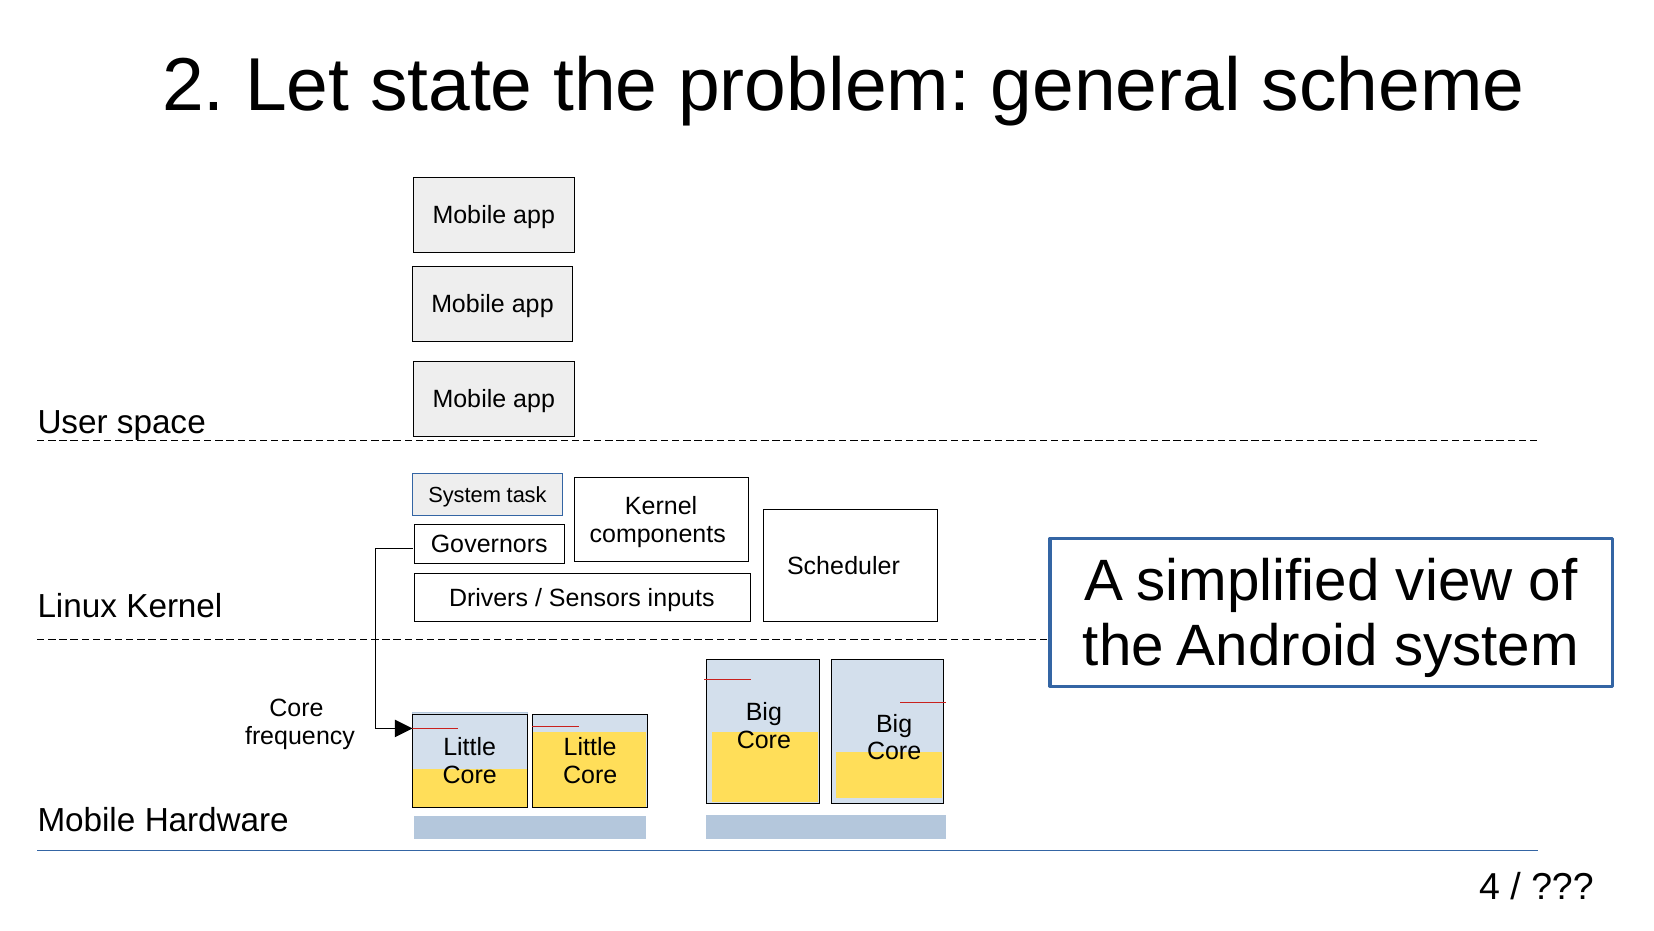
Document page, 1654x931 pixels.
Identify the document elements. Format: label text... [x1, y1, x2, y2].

title 2. Let state the problem: general scheme [150, 0, 1538, 169]
text_box Mobile Hardware [37, 789, 376, 851]
text_box [831, 659, 944, 804]
text_box Drivers / Sensors inputs [414, 573, 751, 622]
text_box Mobile app [412, 266, 573, 342]
text_box Little Core [412, 714, 528, 808]
text_box System task [412, 473, 563, 516]
text_box Kernel components [574, 477, 749, 562]
text_box Governors [414, 524, 565, 564]
text_box Linux Kernel [37, 586, 301, 625]
text_box [414, 816, 646, 839]
text_box Big Core [706, 679, 822, 772]
text_box Scheduler [763, 509, 938, 622]
text_box [706, 659, 820, 679]
text_box User space [37, 403, 301, 441]
text_box Little Core [532, 714, 648, 808]
text_box Mobile app [413, 361, 575, 437]
text_box Mobile app [413, 177, 575, 253]
text_box Core frequency [225, 702, 376, 741]
text_box [706, 772, 820, 804]
text_box Big Core [836, 690, 952, 784]
text_box 4 / ??? [1464, 858, 1652, 929]
text_box [706, 815, 946, 839]
text_box A simplified view of the Android system [1050, 538, 1613, 687]
